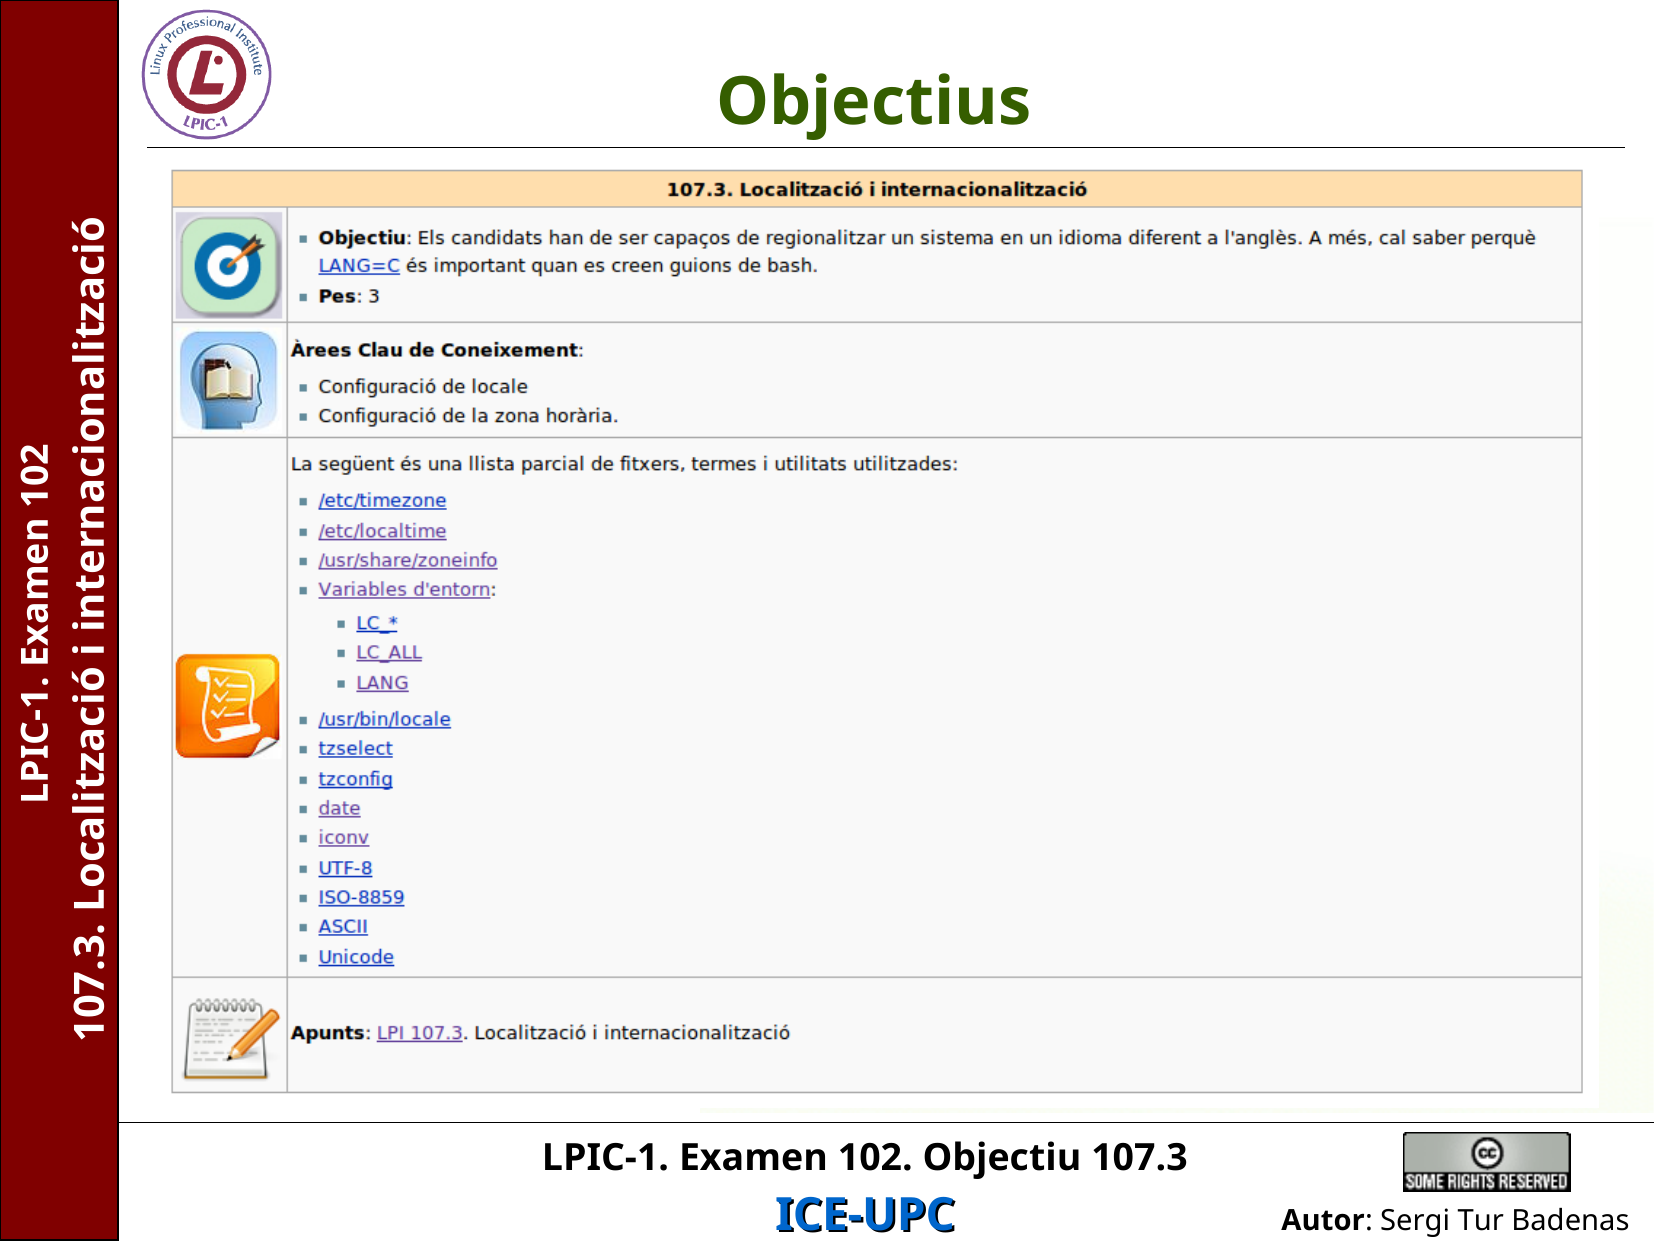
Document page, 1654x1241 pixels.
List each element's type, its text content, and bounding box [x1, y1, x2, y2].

title Objectius [129, 55, 1619, 142]
picture [135, 5, 277, 55]
picture [1403, 1132, 1571, 1192]
picture [160, 154, 1654, 1113]
